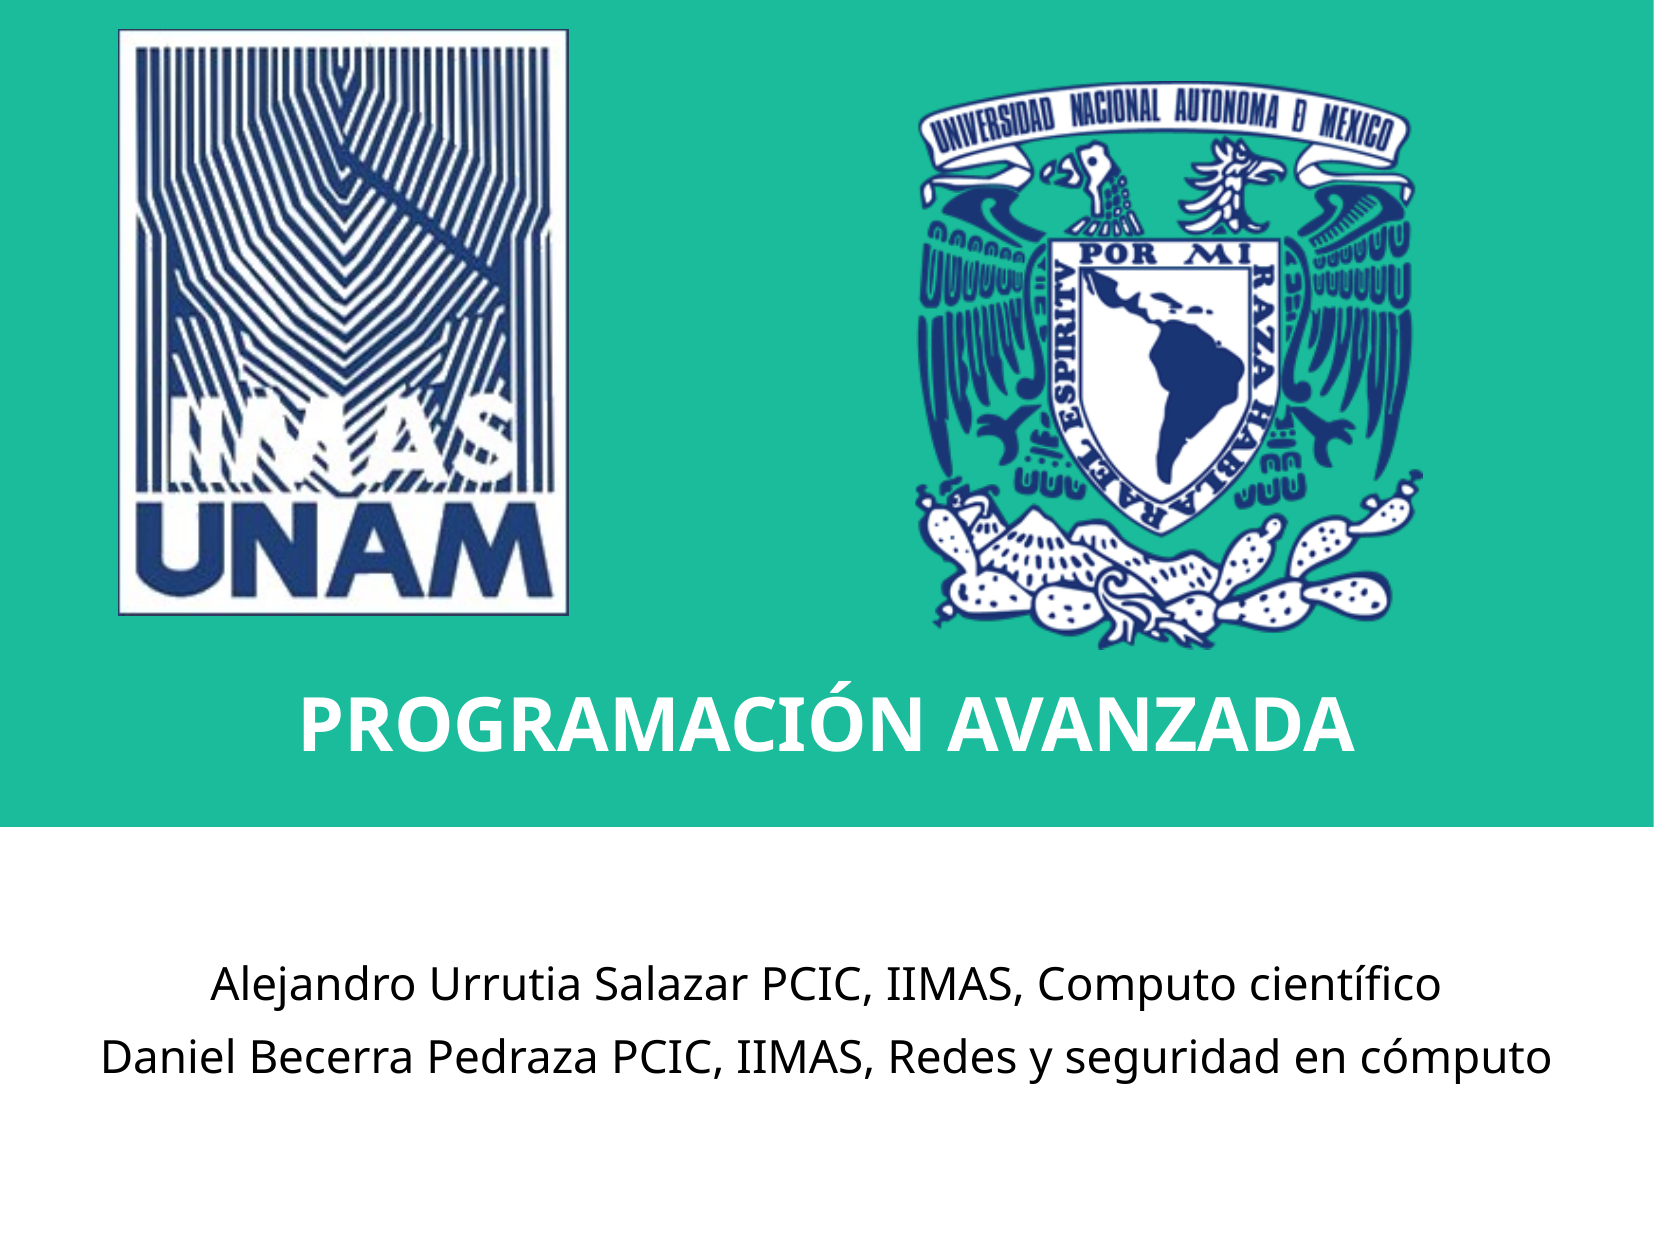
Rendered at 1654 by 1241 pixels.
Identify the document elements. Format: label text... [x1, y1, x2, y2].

subtitle Alejandro Urrutia Salazar PCIC, IIMAS, Computo científico Daniel Becerra Pedraza PCIC, IIMAS, Redes y seguridad en cómputo [59, 953, 1595, 1084]
picture [915, 81, 1423, 650]
picture [118, 29, 569, 616]
title PROGRAMACIÓN AVANZADA [59, 620, 1595, 778]
